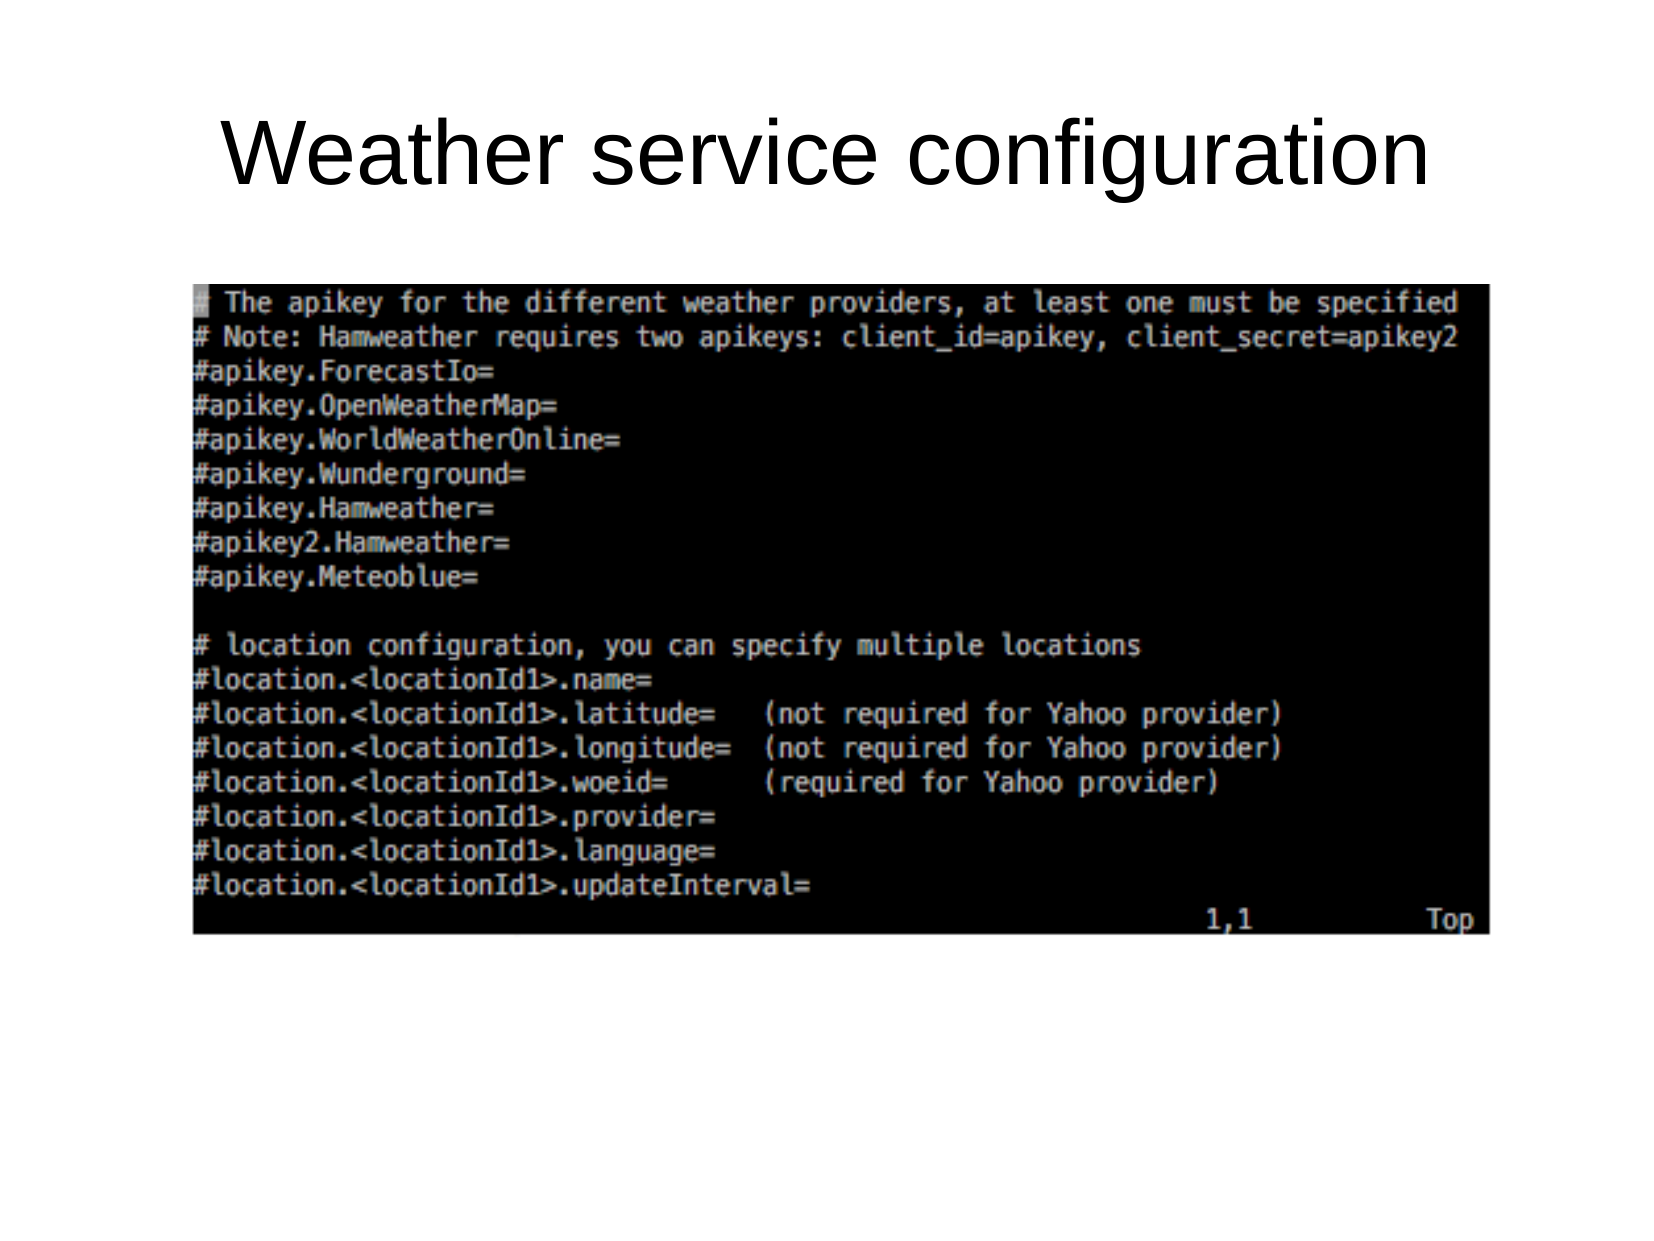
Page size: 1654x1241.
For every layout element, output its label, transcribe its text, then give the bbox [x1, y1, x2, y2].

title Weather service configuration [82, 49, 1571, 257]
picture [186, 284, 1501, 943]
